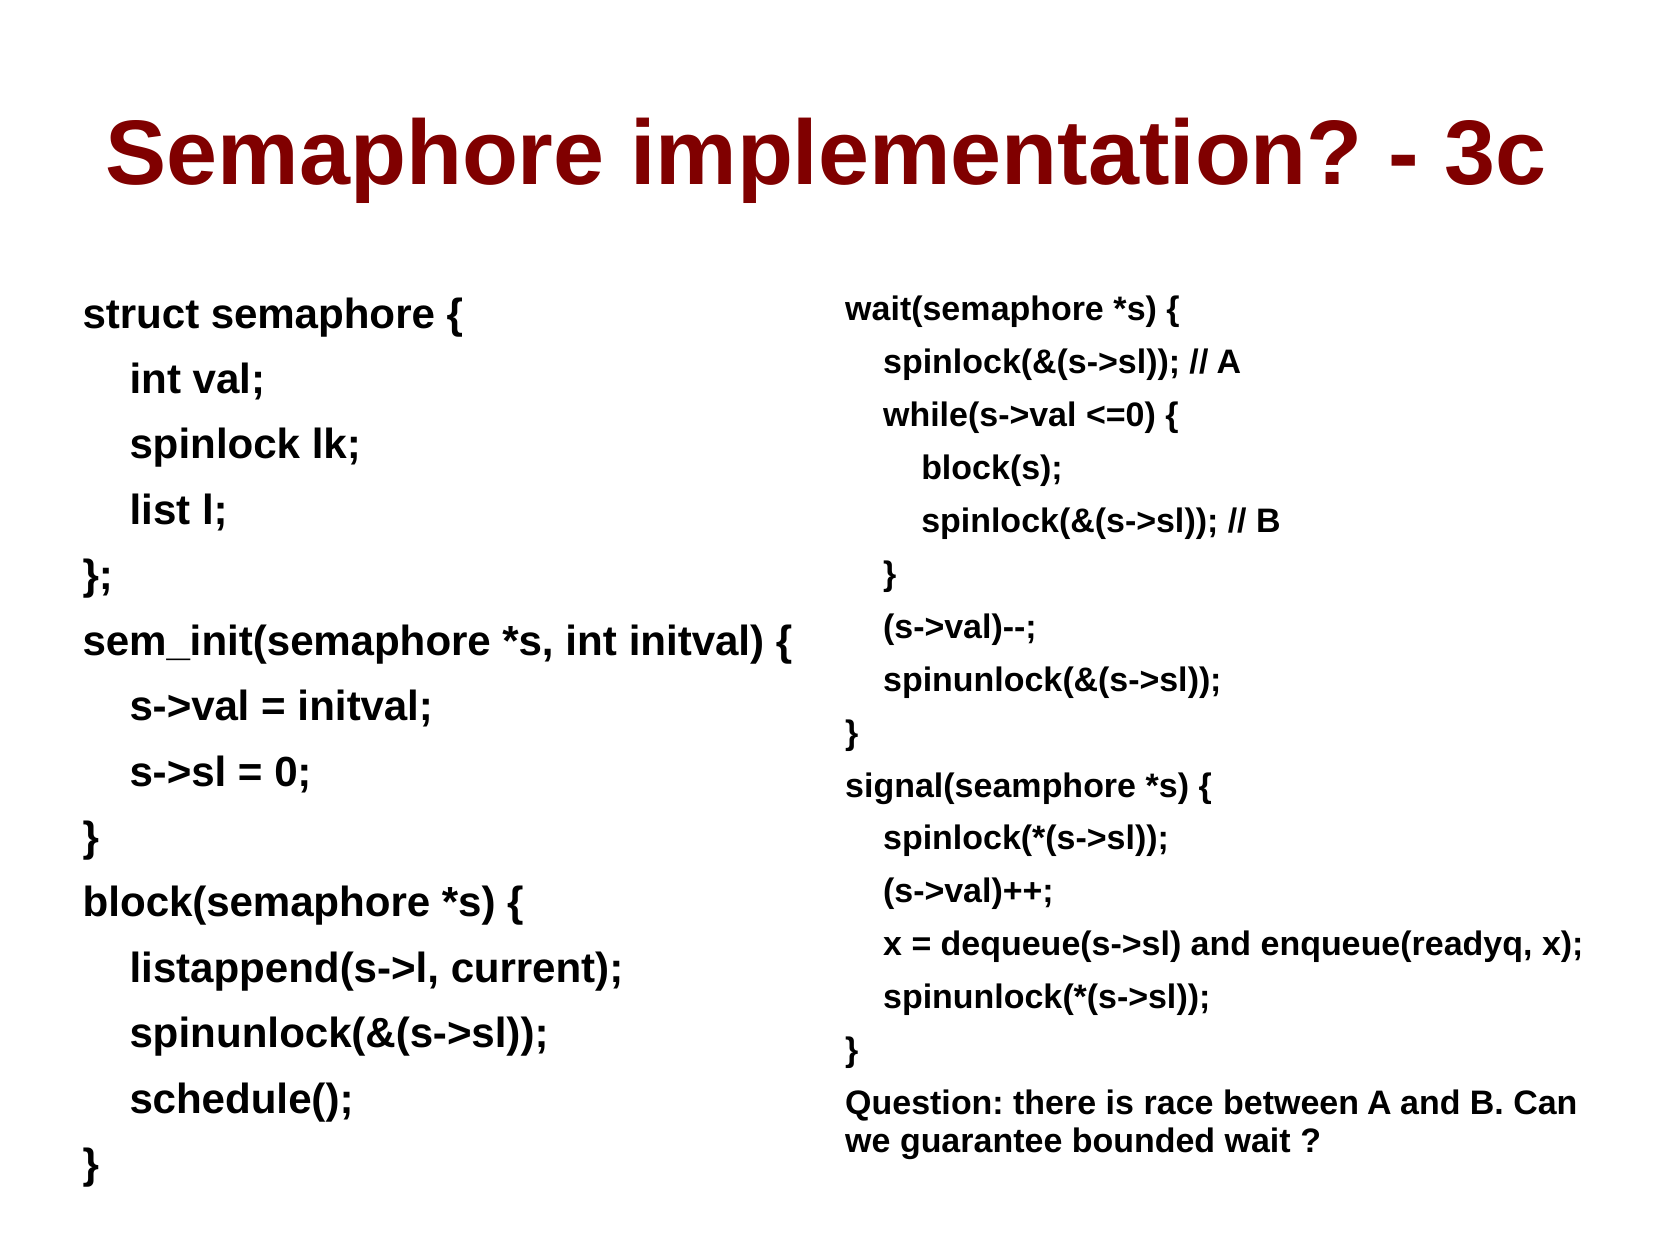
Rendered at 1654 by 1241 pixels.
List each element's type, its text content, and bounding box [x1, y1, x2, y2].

title Semaphore implementation? - 3c [82, 49, 1571, 257]
list wait(semaphore *s) { spinlock(&(s->sl)); // A while(s->val <=0) { block(s); spinlock(&(s->sl)); // B } (s->val)--; spinunlock(&(s->sl)); } signal(seamphore *s) { spinlock(*(s->sl)); (s->val)++; x = dequeue(s->sl) and enqueue(readyq, x); spinunlock(*(s->sl)); } Question: there is race between A and B. Can we guarantee bounded wait ? [845, 290, 1595, 1193]
list struct semaphore { int val; spinlock lk; list l; }; sem_init(semaphore *s, int initval) { s->val = initval; s->sl = 0; } block(semaphore *s) { listappend(s->l, current); spinunlock(&(s->sl)); schedule(); } [82, 290, 804, 1217]
